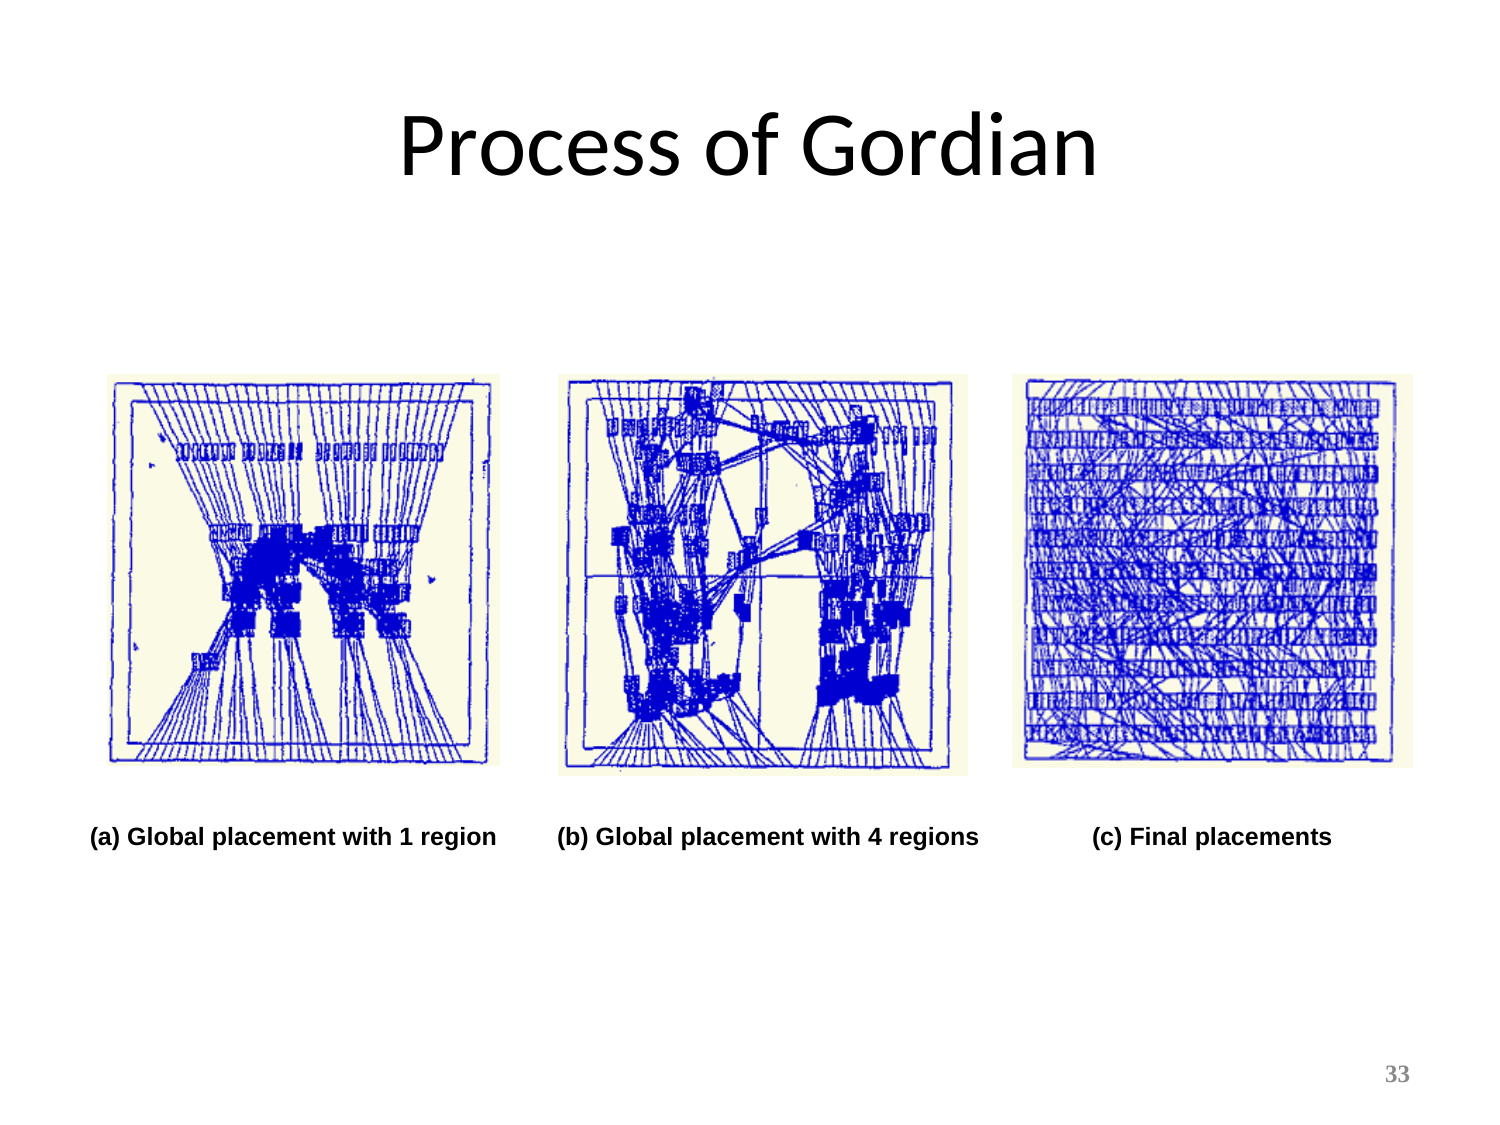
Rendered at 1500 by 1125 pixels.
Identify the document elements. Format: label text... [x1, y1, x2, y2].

title Process of Gordian [75, 45, 1426, 233]
text_box <number> [1074, 1042, 1426, 1103]
text_box (c) Final placements [987, 812, 1438, 858]
text_box (a) Global placement with 1 region [75, 812, 526, 858]
chart [558, 375, 968, 776]
chart [1012, 375, 1413, 768]
chart [107, 375, 500, 766]
text_box (b) Global placement with 4 regions [537, 812, 987, 858]
